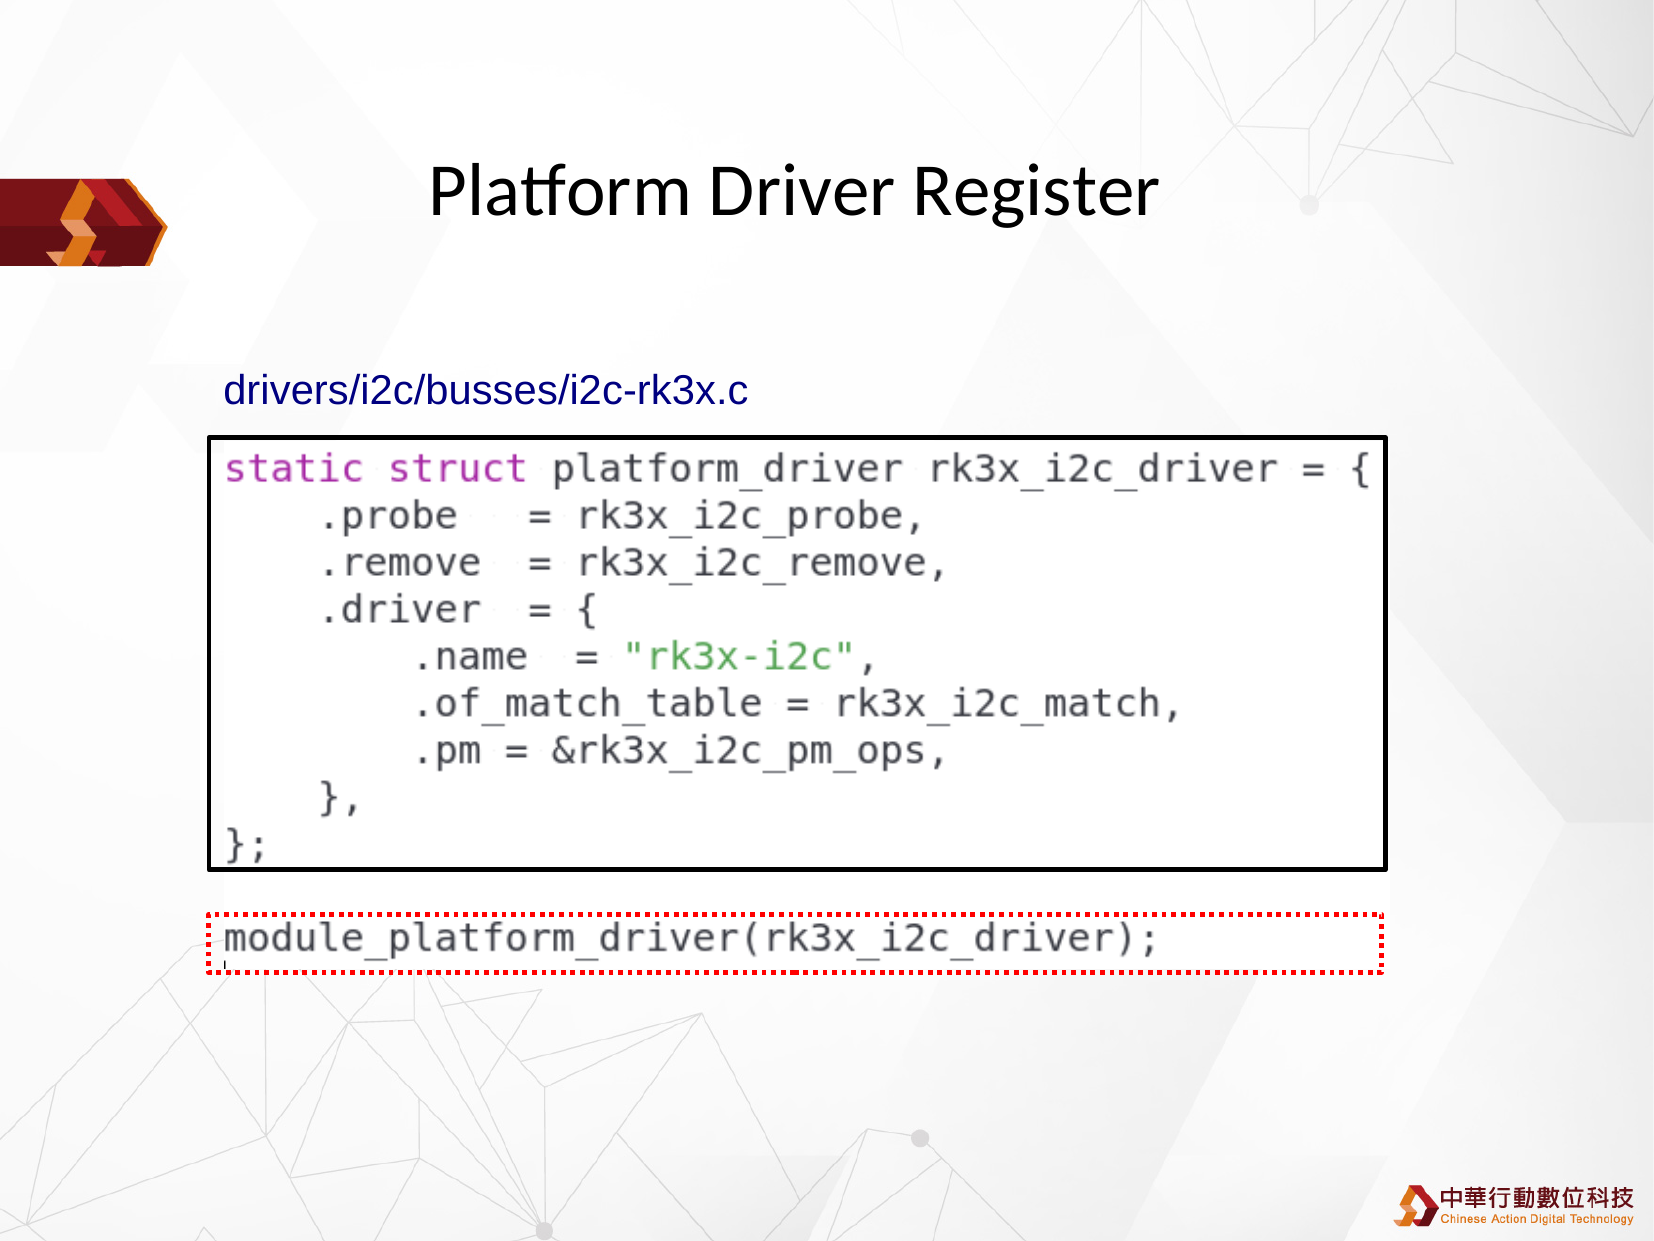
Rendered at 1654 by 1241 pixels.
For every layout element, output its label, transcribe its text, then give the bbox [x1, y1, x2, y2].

text_box drivers/i2c/busses/i2c-rk3x.c [208, 359, 866, 421]
picture [0, 0, 1654, 1241]
title Platform Driver Register [118, 112, 1506, 281]
